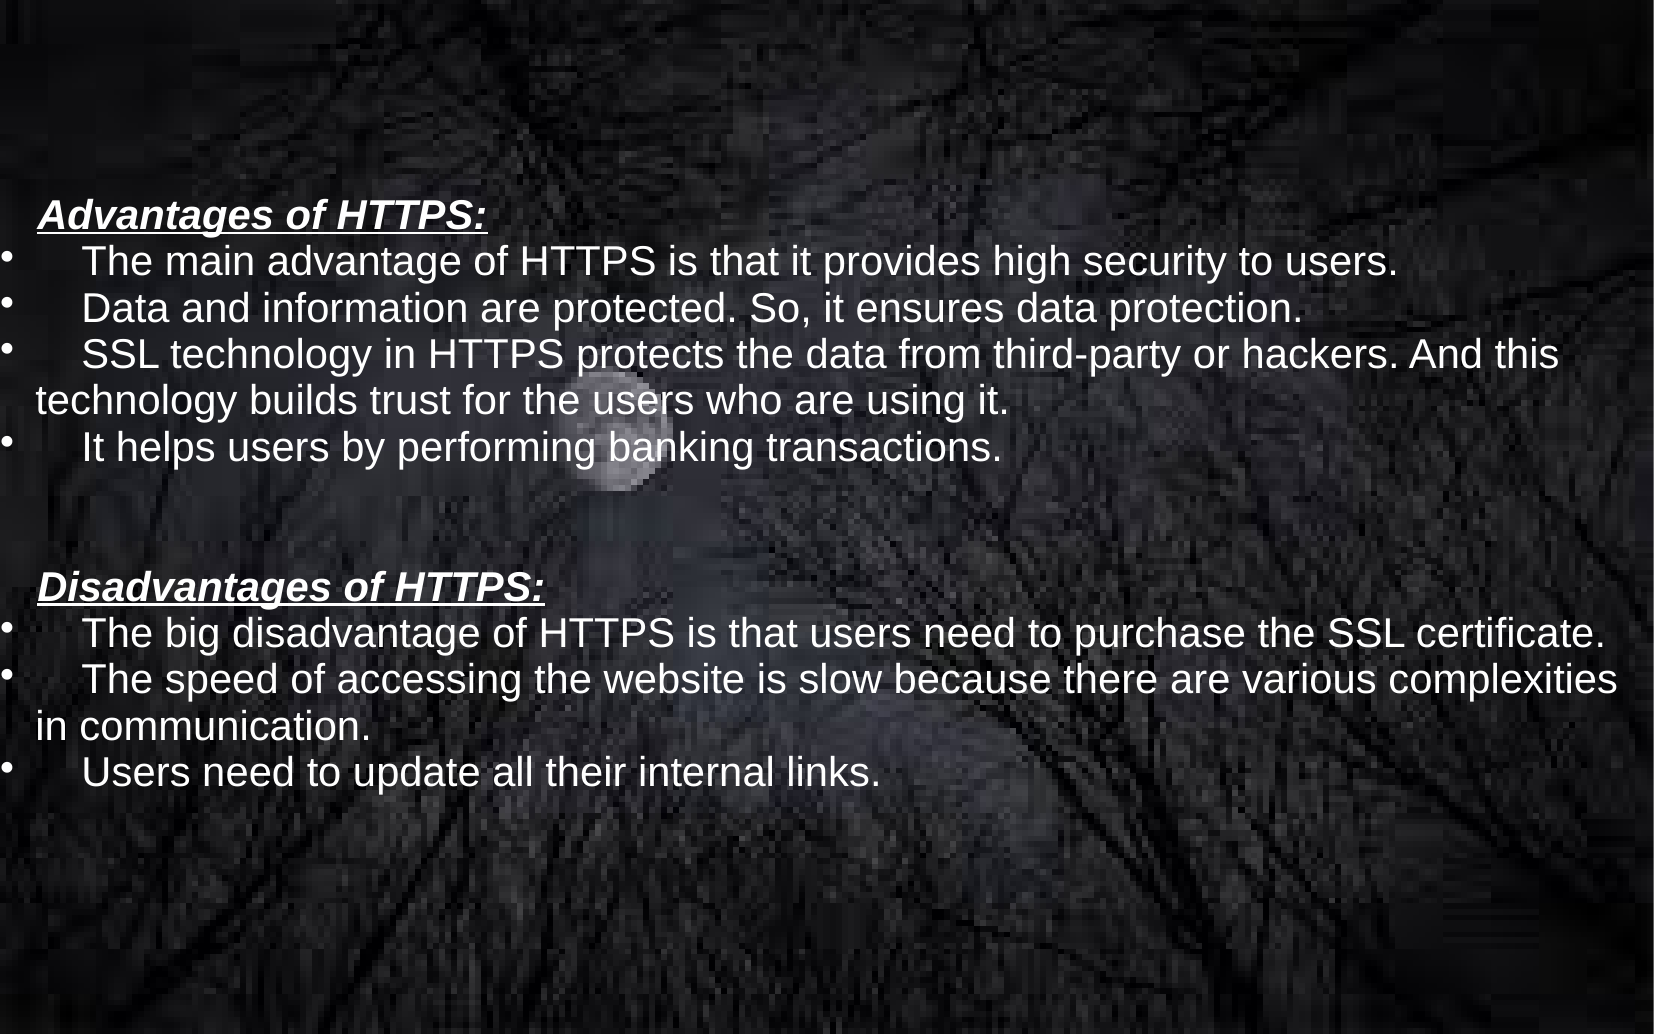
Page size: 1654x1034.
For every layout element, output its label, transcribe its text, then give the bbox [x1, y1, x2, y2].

subtitle Advantages of HTTPS: The main advantage of HTTPS is that it provides high security to users. Data and information are protected. So, it ensures data protection. SSL technology in HTTPS protects the data from third-party or hackers. And this technology builds trust for the users who are using it. It helps users by performing banking transactions. Disadvantages of HTTPS: The big disadvantage of HTTPS is that users need to purchase the SSL certificate. The speed of accessing the website is slow because there are various complexities in communication. Users need to update all their internal links. [0, 0, 1654, 1034]
